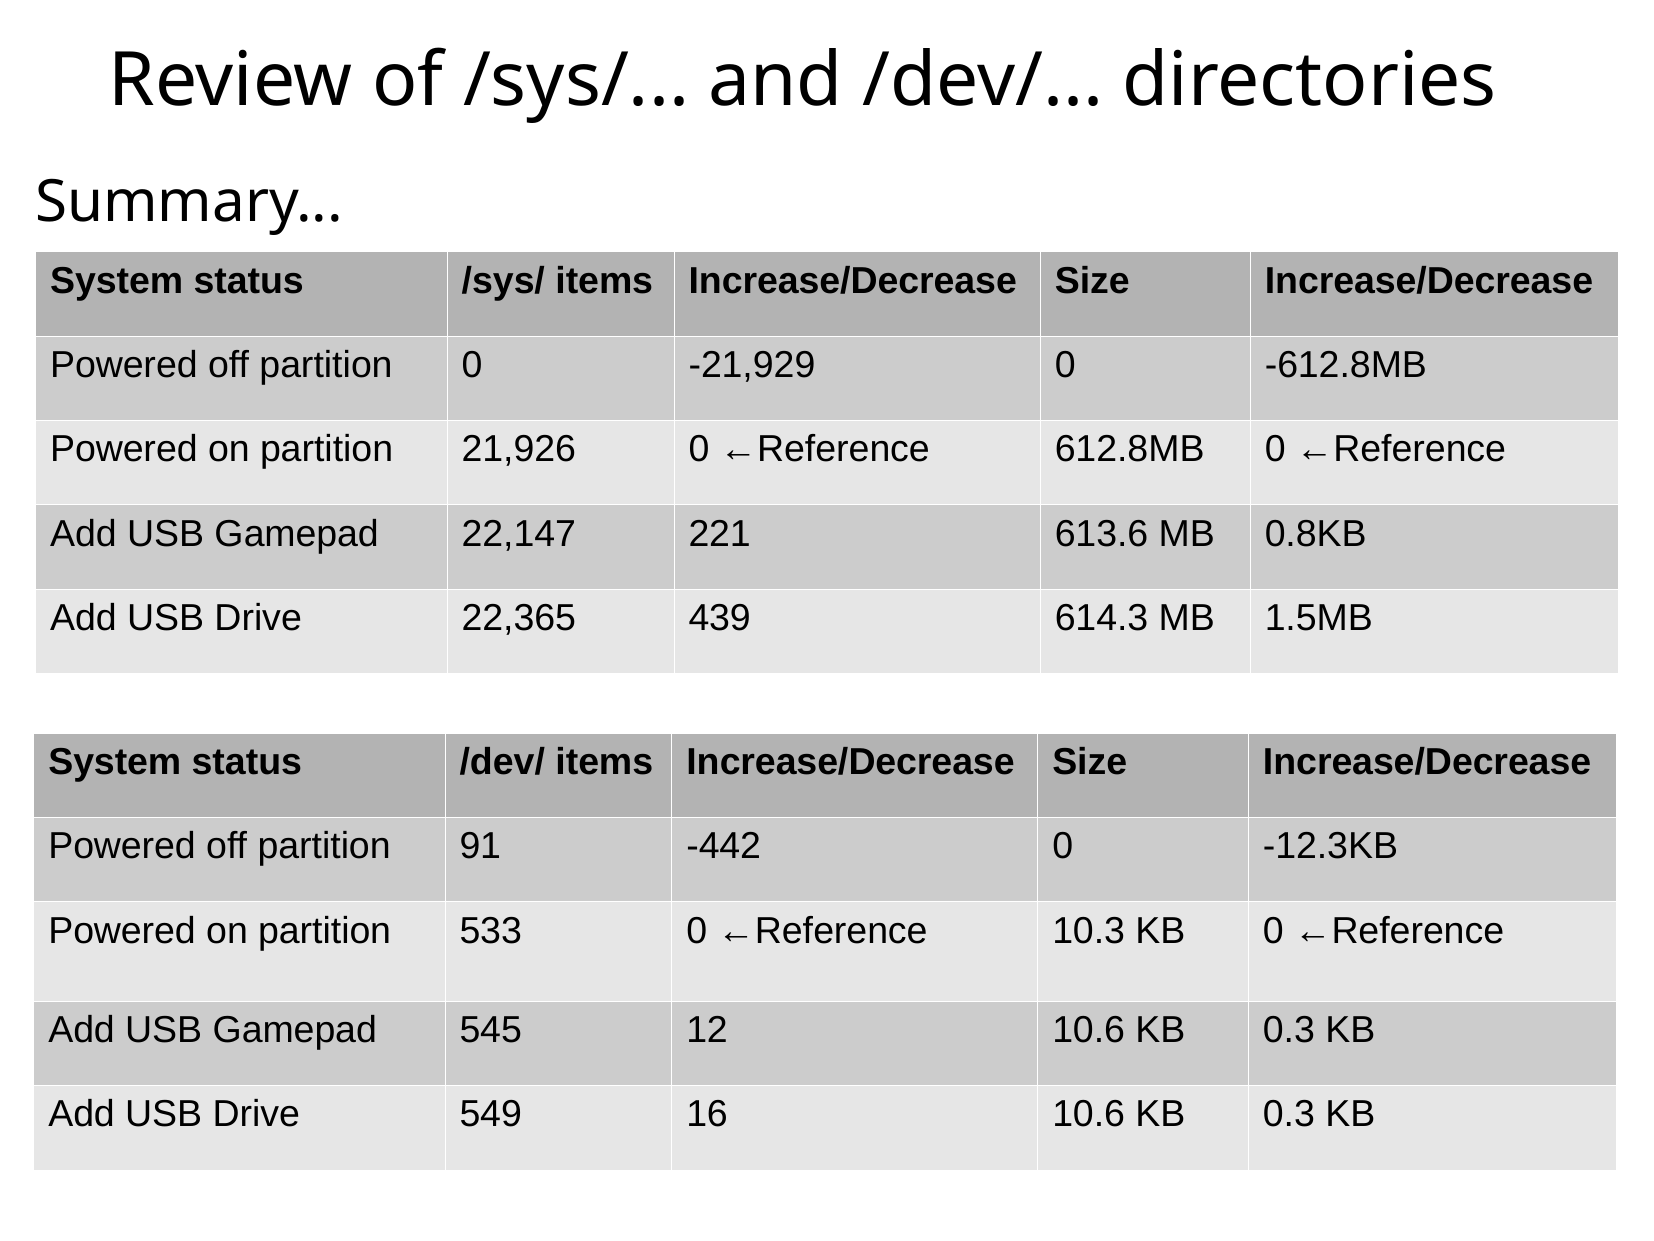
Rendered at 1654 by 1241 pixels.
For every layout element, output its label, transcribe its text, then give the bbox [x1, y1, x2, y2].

table_cell Powered on partition [34, 902, 445, 1001]
table_cell 0 ←Reference [1249, 902, 1616, 1001]
table_cell -612.8MB [1251, 337, 1618, 420]
table_cell 0 [448, 337, 674, 420]
table_cell 22,365 [448, 590, 674, 673]
table_header Increase/Decrease [1249, 734, 1616, 817]
table_cell Add USB Gamepad [36, 505, 447, 589]
table_cell 221 [675, 505, 1040, 589]
table_cell 0.8KB [1251, 505, 1618, 589]
table_header Increase/Decrease [672, 734, 1037, 817]
table_cell Powered off partition [36, 337, 447, 420]
title Review of /sys/... and /dev/... directories [59, 35, 1548, 118]
table_header Size [1038, 734, 1248, 817]
table_cell -12.3KB [1249, 818, 1616, 901]
table_cell 91 [446, 818, 671, 901]
table_cell Add USB Drive [34, 1086, 445, 1170]
table_cell -21,929 [675, 337, 1040, 420]
table_cell 10.6 KB [1038, 1086, 1248, 1170]
table_cell 0 [1041, 337, 1250, 420]
table_cell 549 [446, 1086, 671, 1170]
table_cell 10.3 KB [1038, 902, 1248, 1001]
table_cell 533 [446, 902, 671, 1001]
table_cell 0.3 KB [1249, 1002, 1616, 1085]
table_cell Powered off partition [34, 818, 445, 901]
table_cell 22,147 [448, 505, 674, 589]
table_cell Powered on partition [36, 421, 447, 504]
table_cell 16 [672, 1086, 1037, 1170]
table_cell 10.6 KB [1038, 1002, 1248, 1085]
table_cell 0 ←Reference [672, 902, 1037, 1001]
table_cell 0.3 KB [1249, 1086, 1616, 1170]
table_cell Add USB Gamepad [34, 1002, 445, 1085]
table_cell 0 ←Reference [1251, 421, 1618, 504]
subtitle Summary... [35, 159, 1607, 251]
table_cell 0 ←Reference [675, 421, 1040, 504]
table_cell 614.3 MB [1041, 590, 1250, 673]
table_cell 0 [1038, 818, 1248, 901]
table_cell -442 [672, 818, 1037, 901]
table_header Size [1041, 252, 1250, 336]
table_cell 439 [675, 590, 1040, 673]
table_cell 1.5MB [1251, 590, 1618, 673]
table_header System status [34, 734, 445, 817]
table_cell 12 [672, 1002, 1037, 1085]
table_cell Add USB Drive [36, 590, 447, 673]
table_header Increase/Decrease [1251, 252, 1618, 336]
table_header System status [36, 252, 447, 336]
table_header /sys/ items [448, 252, 674, 336]
table_header Increase/Decrease [675, 252, 1040, 336]
table_cell 545 [446, 1002, 671, 1085]
table_cell 613.6 MB [1041, 505, 1250, 589]
table_header /dev/ items [446, 734, 671, 817]
table_cell 21,926 [448, 421, 674, 504]
table_cell 612.8MB [1041, 421, 1250, 504]
